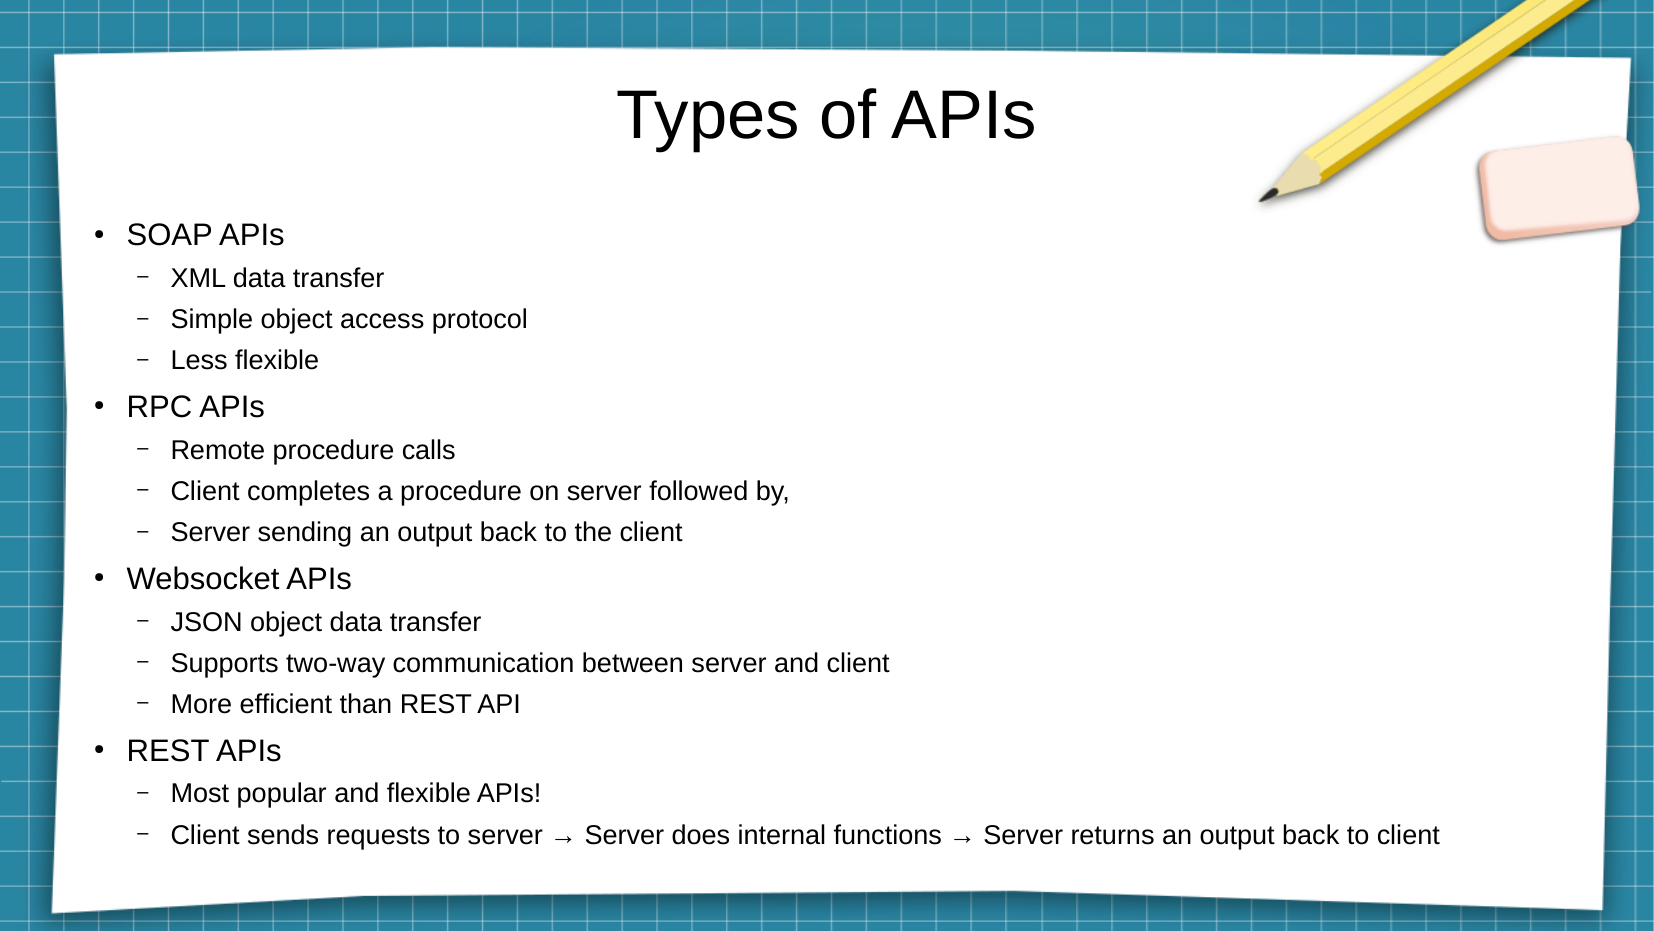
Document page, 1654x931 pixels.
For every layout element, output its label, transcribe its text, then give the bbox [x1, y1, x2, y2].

title Types of APIs [82, 37, 1571, 193]
list SOAP APIs XML data transfer Simple object access protocol Less flexible RPC APIs Remote procedure calls Client completes a procedure on server followed by, Server sending an output back to the client Websocket APIs JSON object data transfer Supports two-way communication between server and client More efficient than REST API REST APIs Most popular and flexible APIs! Client sends requests to server → Server does internal functions → Server returns an output back to client [82, 217, 1571, 857]
picture [0, 0, 1654, 931]
